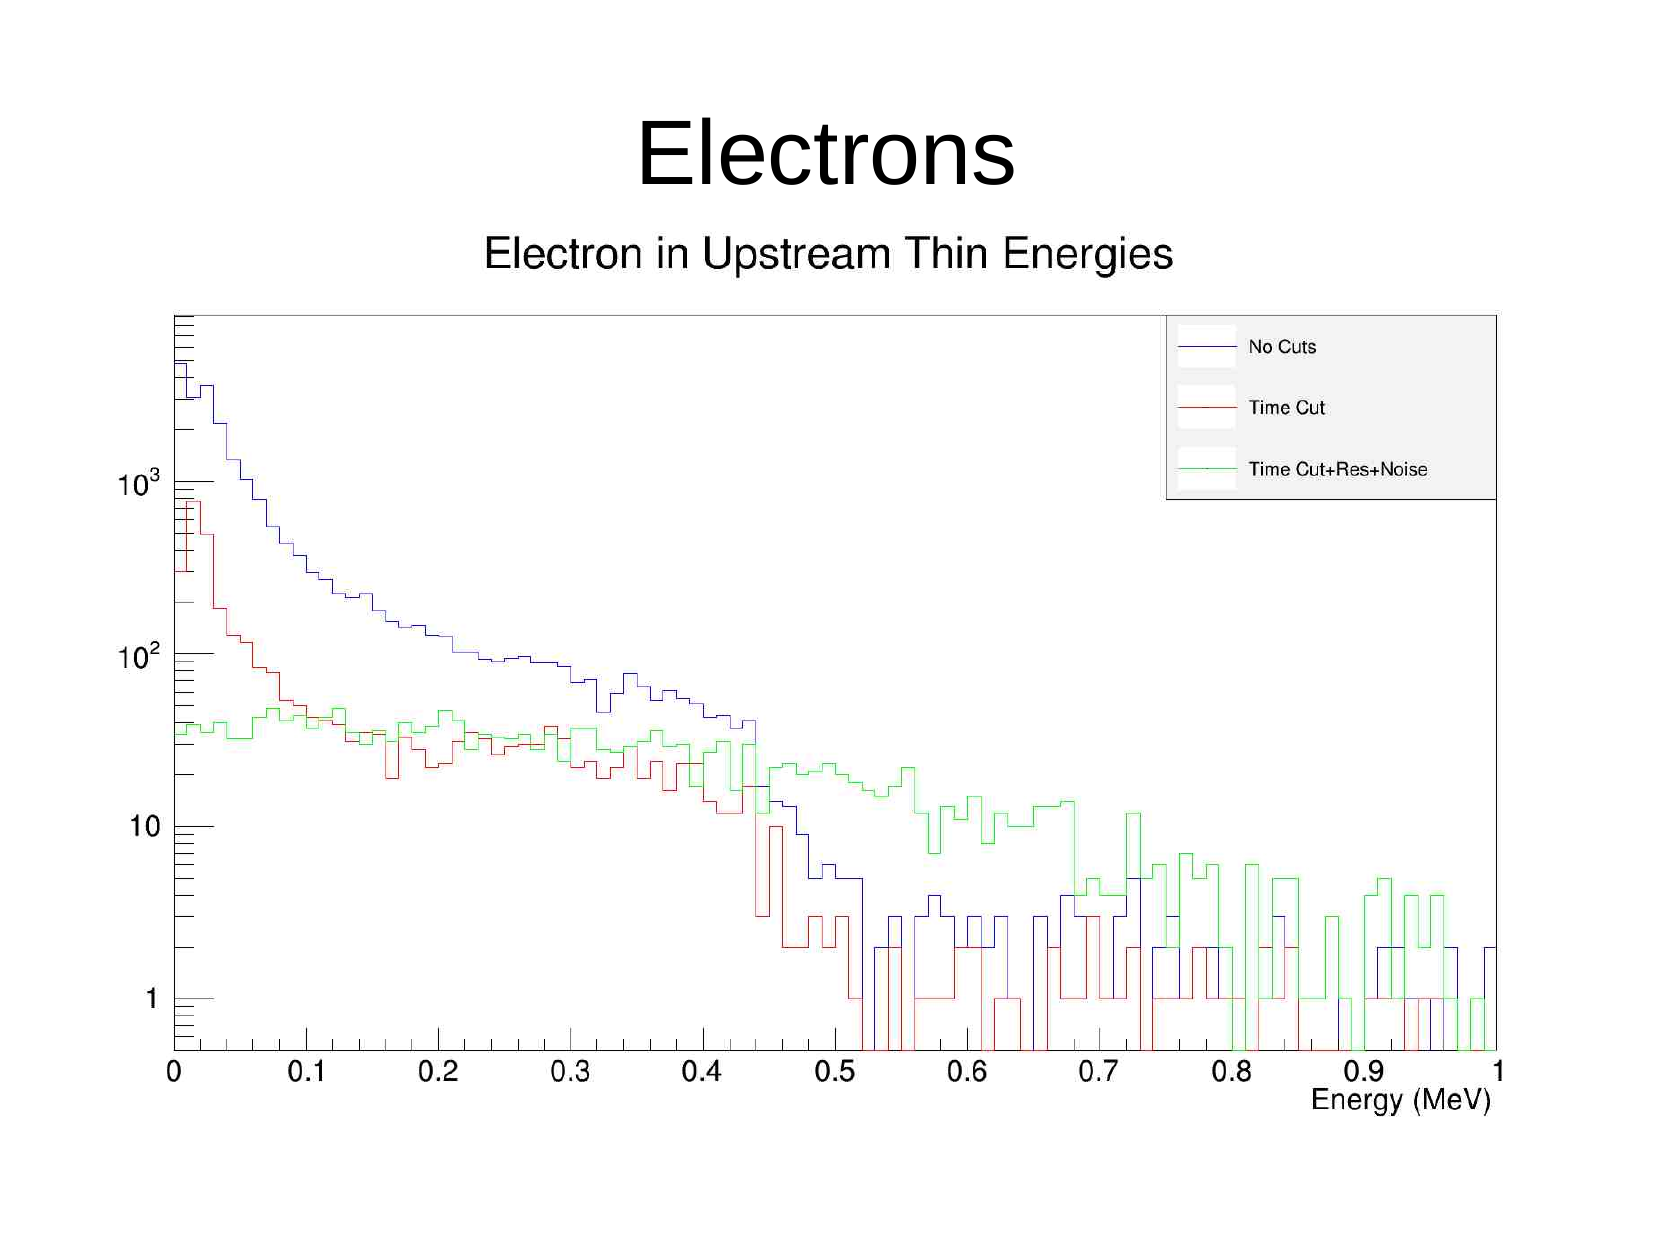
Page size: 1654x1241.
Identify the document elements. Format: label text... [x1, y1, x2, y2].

title Electrons [82, 49, 1571, 223]
picture [8, 223, 1654, 1142]
